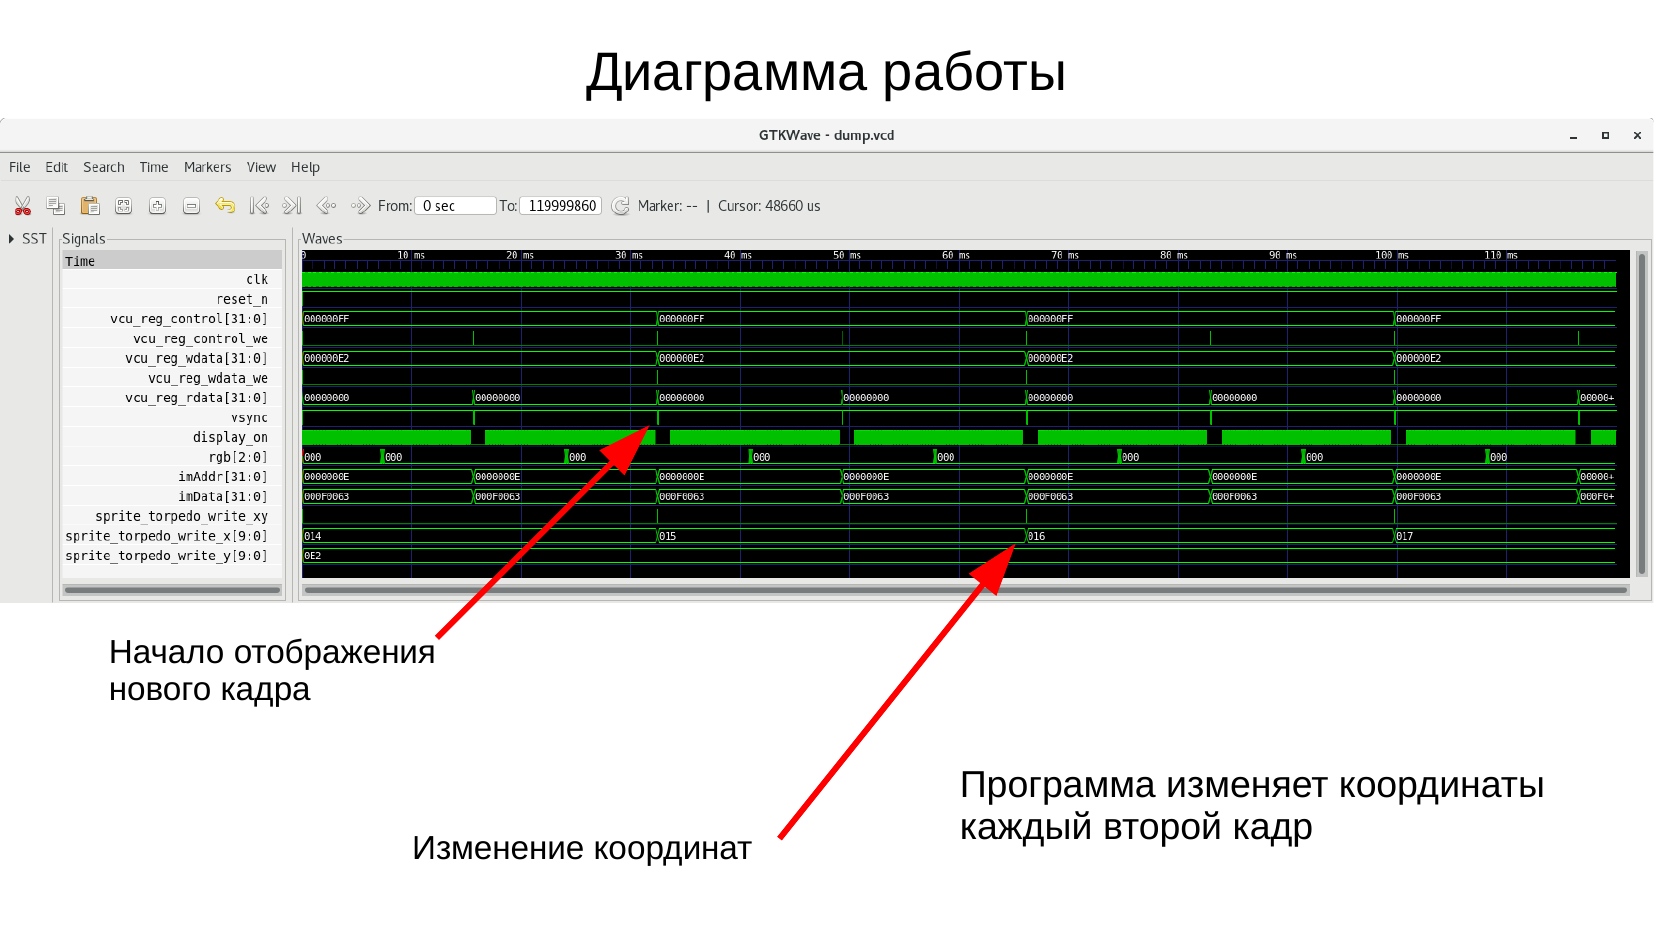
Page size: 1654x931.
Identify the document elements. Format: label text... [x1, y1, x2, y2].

picture [0, 118, 1654, 603]
text_box Программа изменяет координаты каждый второй кадр [944, 755, 1571, 854]
title Диаграмма работы [82, 37, 1571, 107]
text_box Изменение координат [397, 822, 768, 875]
text_box Начало отображения нового кадра [94, 625, 461, 715]
